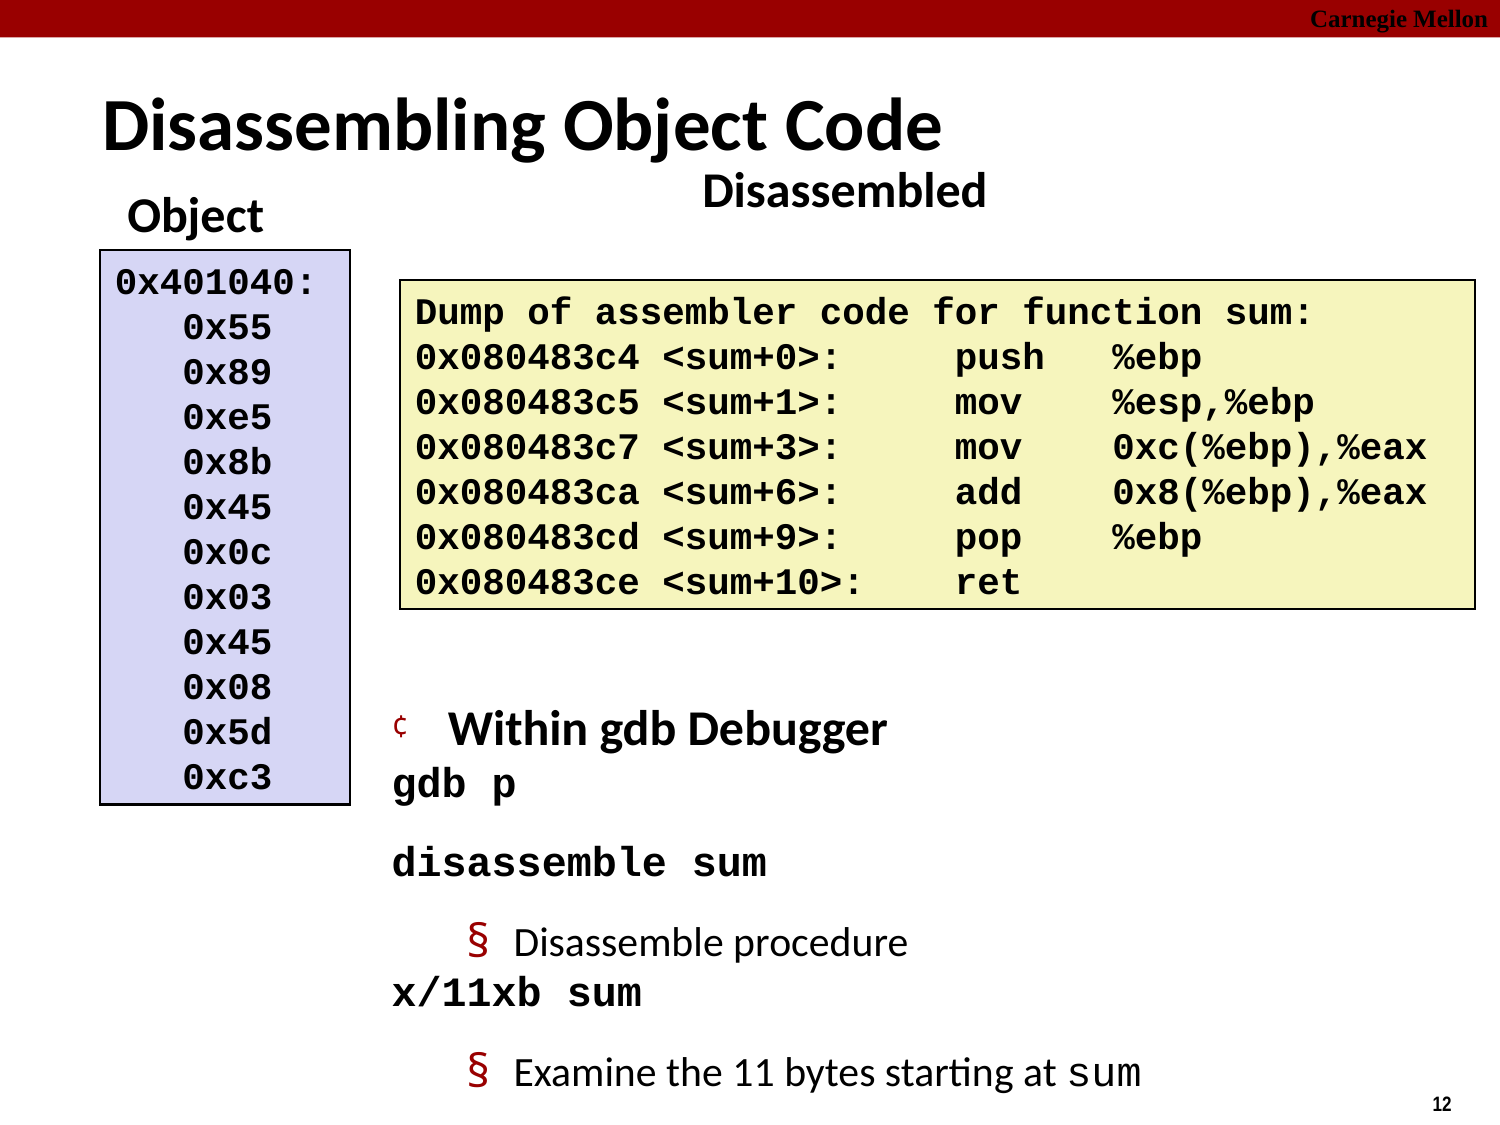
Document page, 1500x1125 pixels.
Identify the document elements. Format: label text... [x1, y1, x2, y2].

text_box Disassembled [687, 149, 1115, 218]
list Within gdb Debugger gdb p disassemble sum Disassemble procedure x/11xb sum Examine the 11 bytes starting at sum [376, 688, 1411, 1058]
text_box 0x401040: 0x55 0x89 0xe5 0x8b 0x45 0x0c 0x03 0x45 0x08 0x5d 0xc3 [99, 249, 350, 805]
title Disassembling Object Code [87, 68, 1113, 163]
text_box Dump of assembler code for function sum: 0x080483c4 <sum+0>: push %ebp 0x080483c5 <sum+1>: mov %esp,%ebp 0x080483c7 <sum+3>: mov 0xc(%ebp),%eax 0x080483ca <sum+6>: add 0x8(%ebp),%eax 0x080483cd <sum+9>: pop %ebp 0x080483ce <sum+10>: ret [399, 279, 1475, 610]
text_box Object [112, 174, 327, 243]
